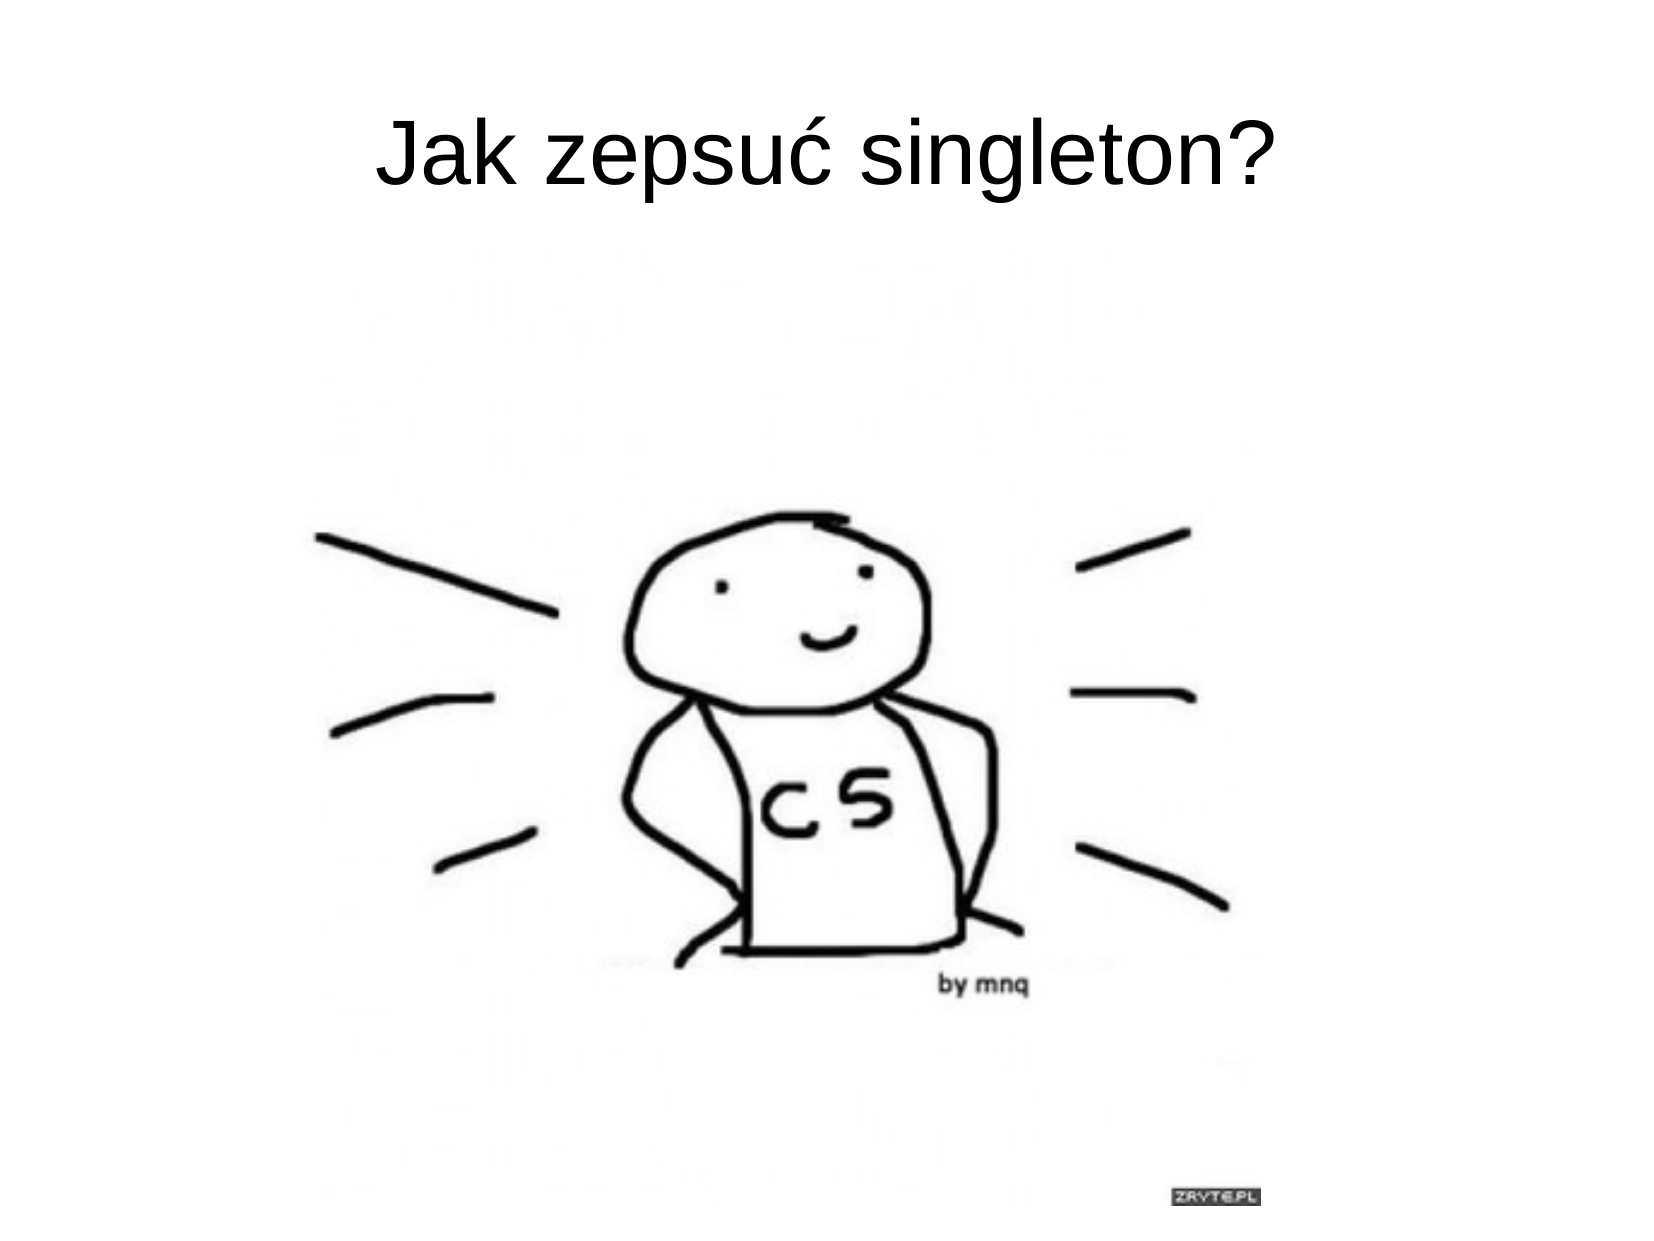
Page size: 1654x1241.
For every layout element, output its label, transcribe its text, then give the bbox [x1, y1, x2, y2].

picture [300, 245, 1261, 1206]
title Jak zepsuć singleton? [82, 49, 1571, 257]
